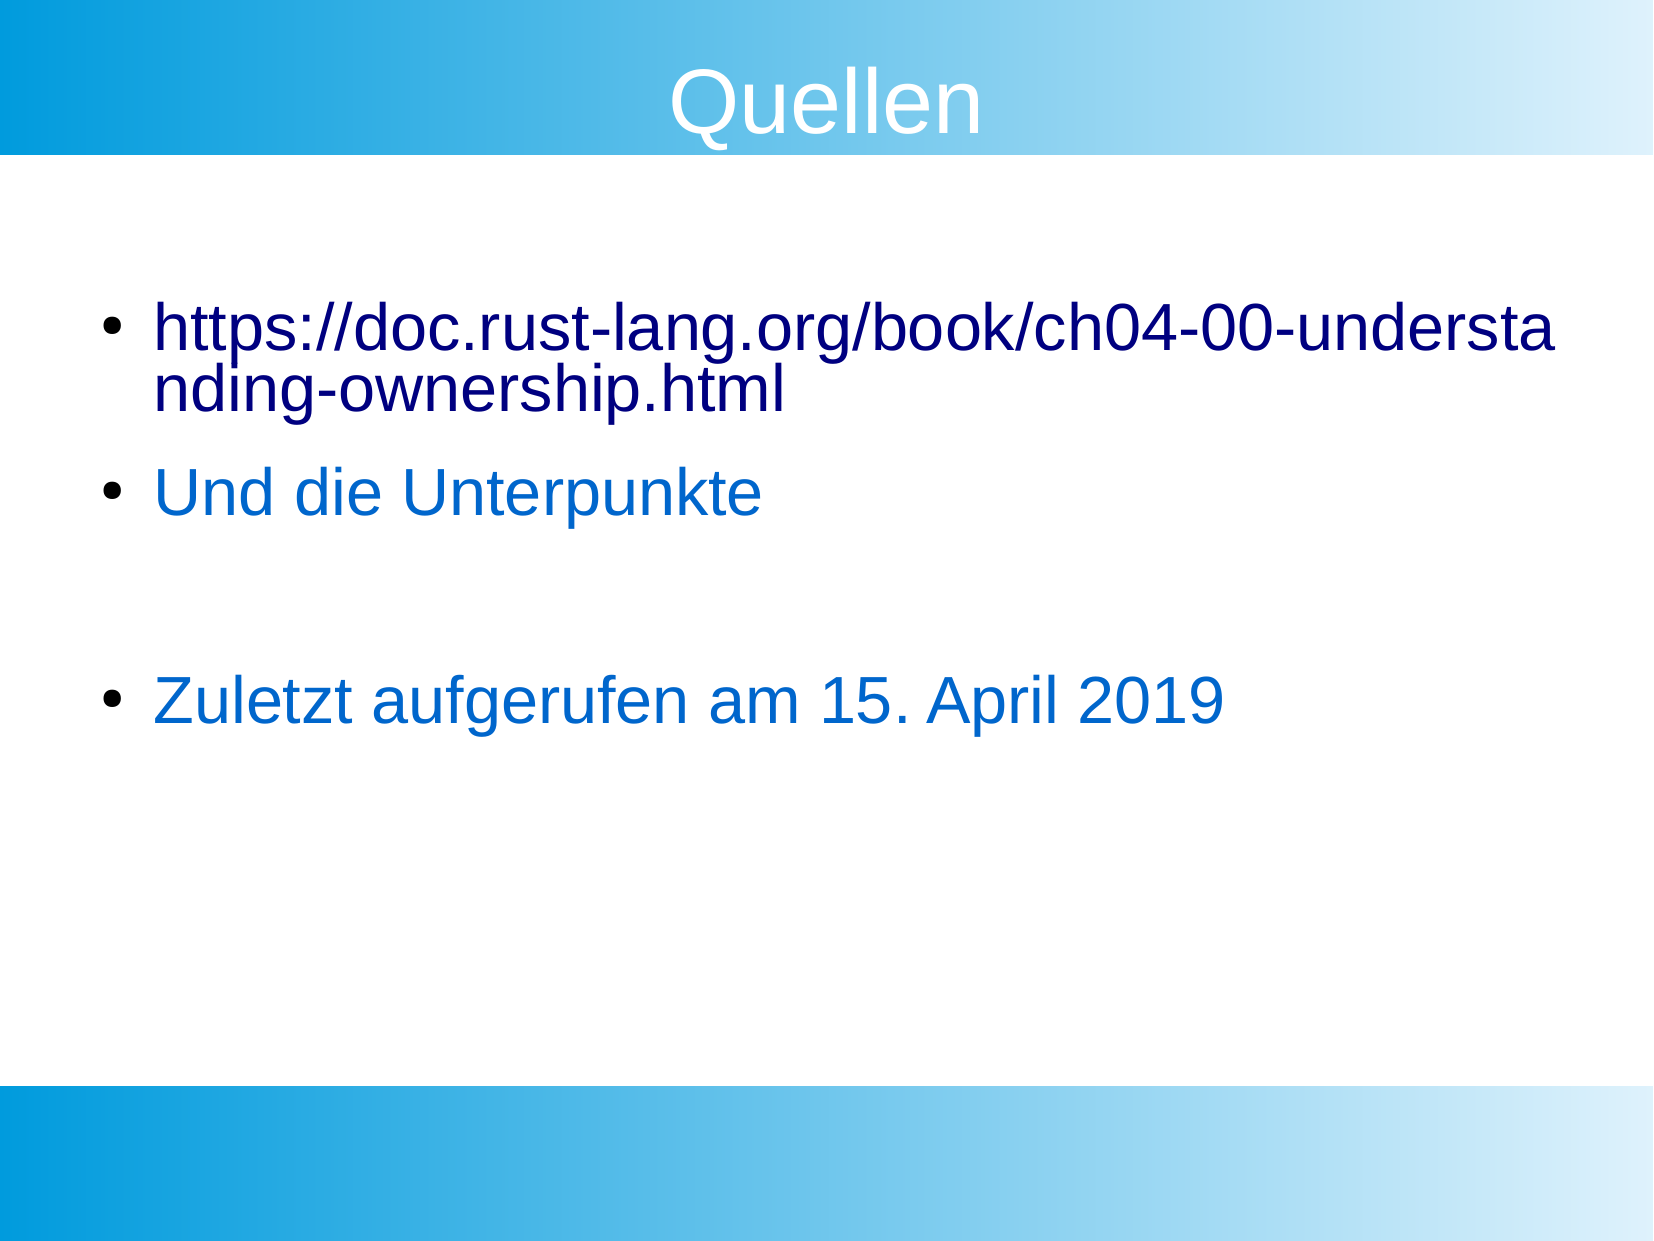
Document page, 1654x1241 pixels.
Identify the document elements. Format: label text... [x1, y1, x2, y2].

title Quellen [82, 49, 1571, 155]
list https://doc.rust-lang.org/book/ch04-00-understanding-ownership.html Und die Unterpunkte Zuletzt aufgerufen am 15. April 2019 [82, 290, 1571, 1010]
